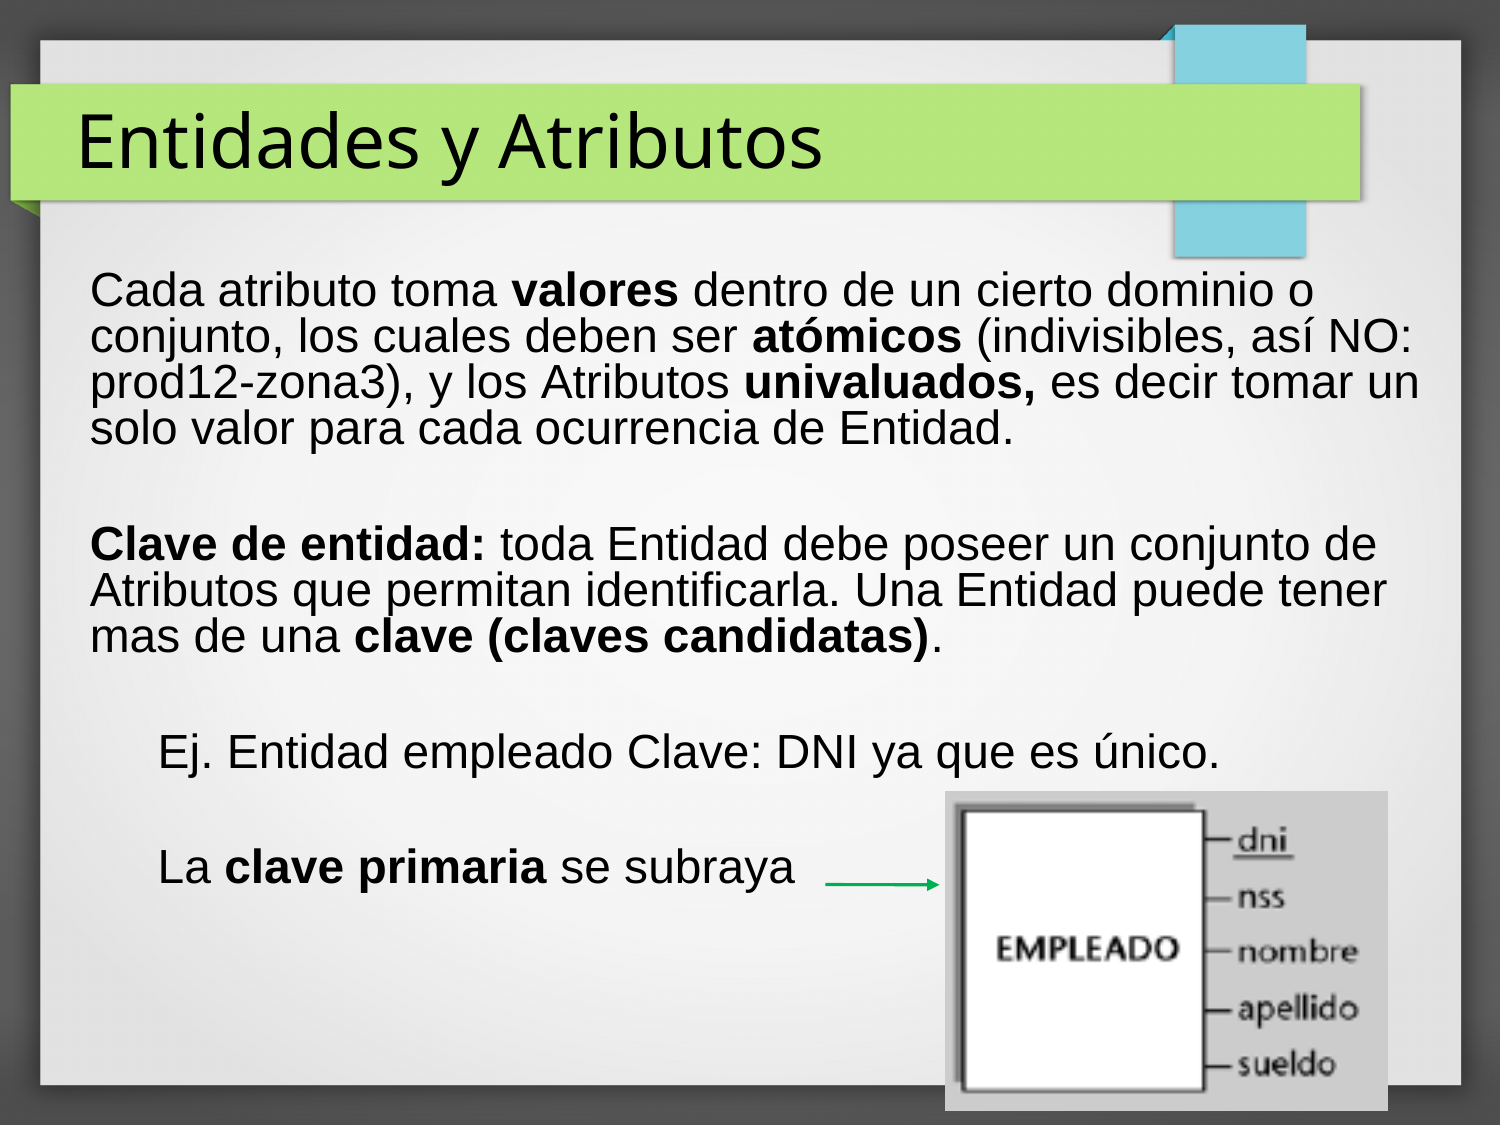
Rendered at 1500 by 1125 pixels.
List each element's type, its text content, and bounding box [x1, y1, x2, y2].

text_box Cada atributo toma valores dentro de un cierto dominio o conjunto, los cuales deben ser atómicos (indivisibles, así NO: prod12-zona3), y los Atributos univaluados, es decir tomar un solo valor para cada ocurrencia de Entidad. Clave de entidad: toda Entidad debe poseer un conjunto de Atributos que permitan identificarla. Una Entidad puede tener mas de una clave (claves candidatas). Ej. Entidad empleado Clave: DNI ya que es único. La clave primaria se subraya [75, 262, 1453, 1005]
title Entidades y Atributos [75, 39, 1347, 239]
picture [0, 0, 1500, 1125]
